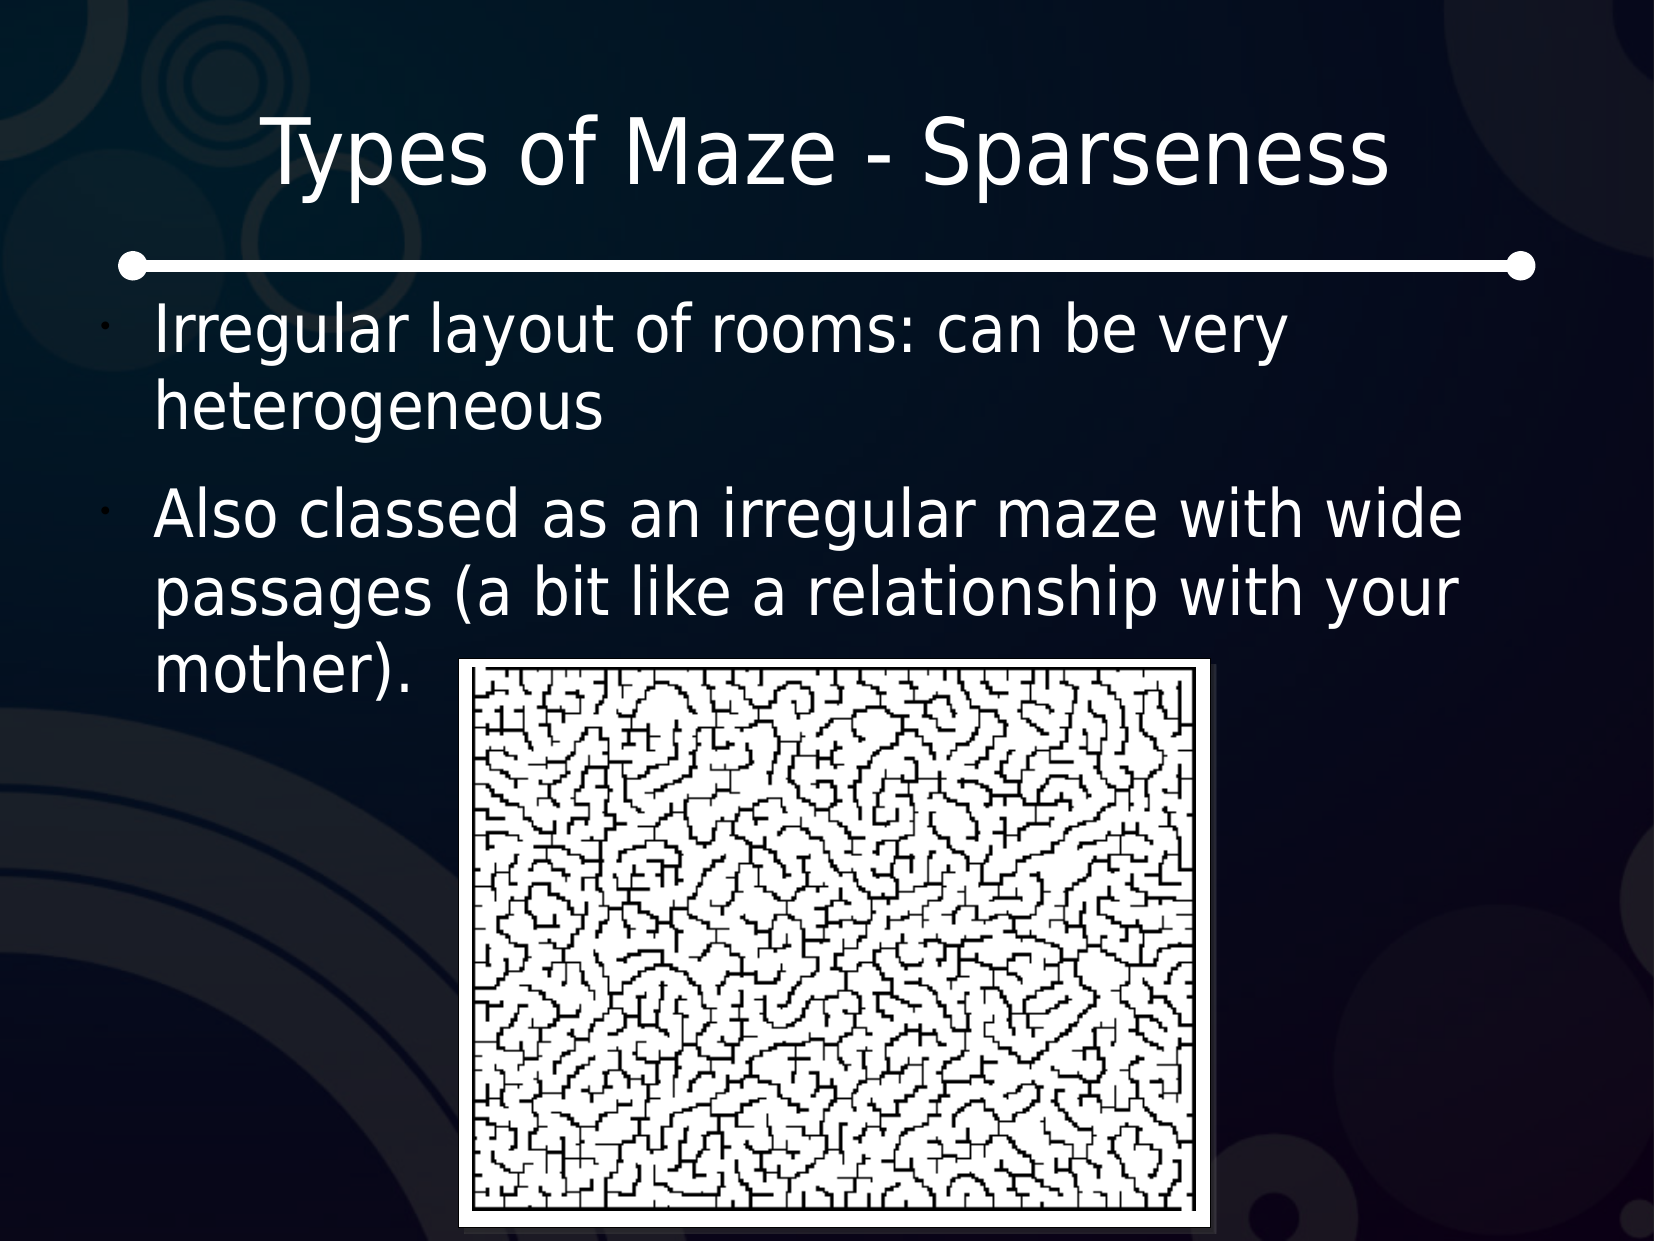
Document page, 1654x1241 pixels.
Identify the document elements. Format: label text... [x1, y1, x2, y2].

picture [0, 0, 1654, 1241]
list Irregular layout of rooms: can be very heterogeneous Also classed as an irregular maze with wide passages (a bit like a relationship with your mother). [82, 290, 1571, 1094]
text_box [458, 1094, 1211, 1228]
title Types of Maze - Sparseness [82, 56, 1571, 250]
